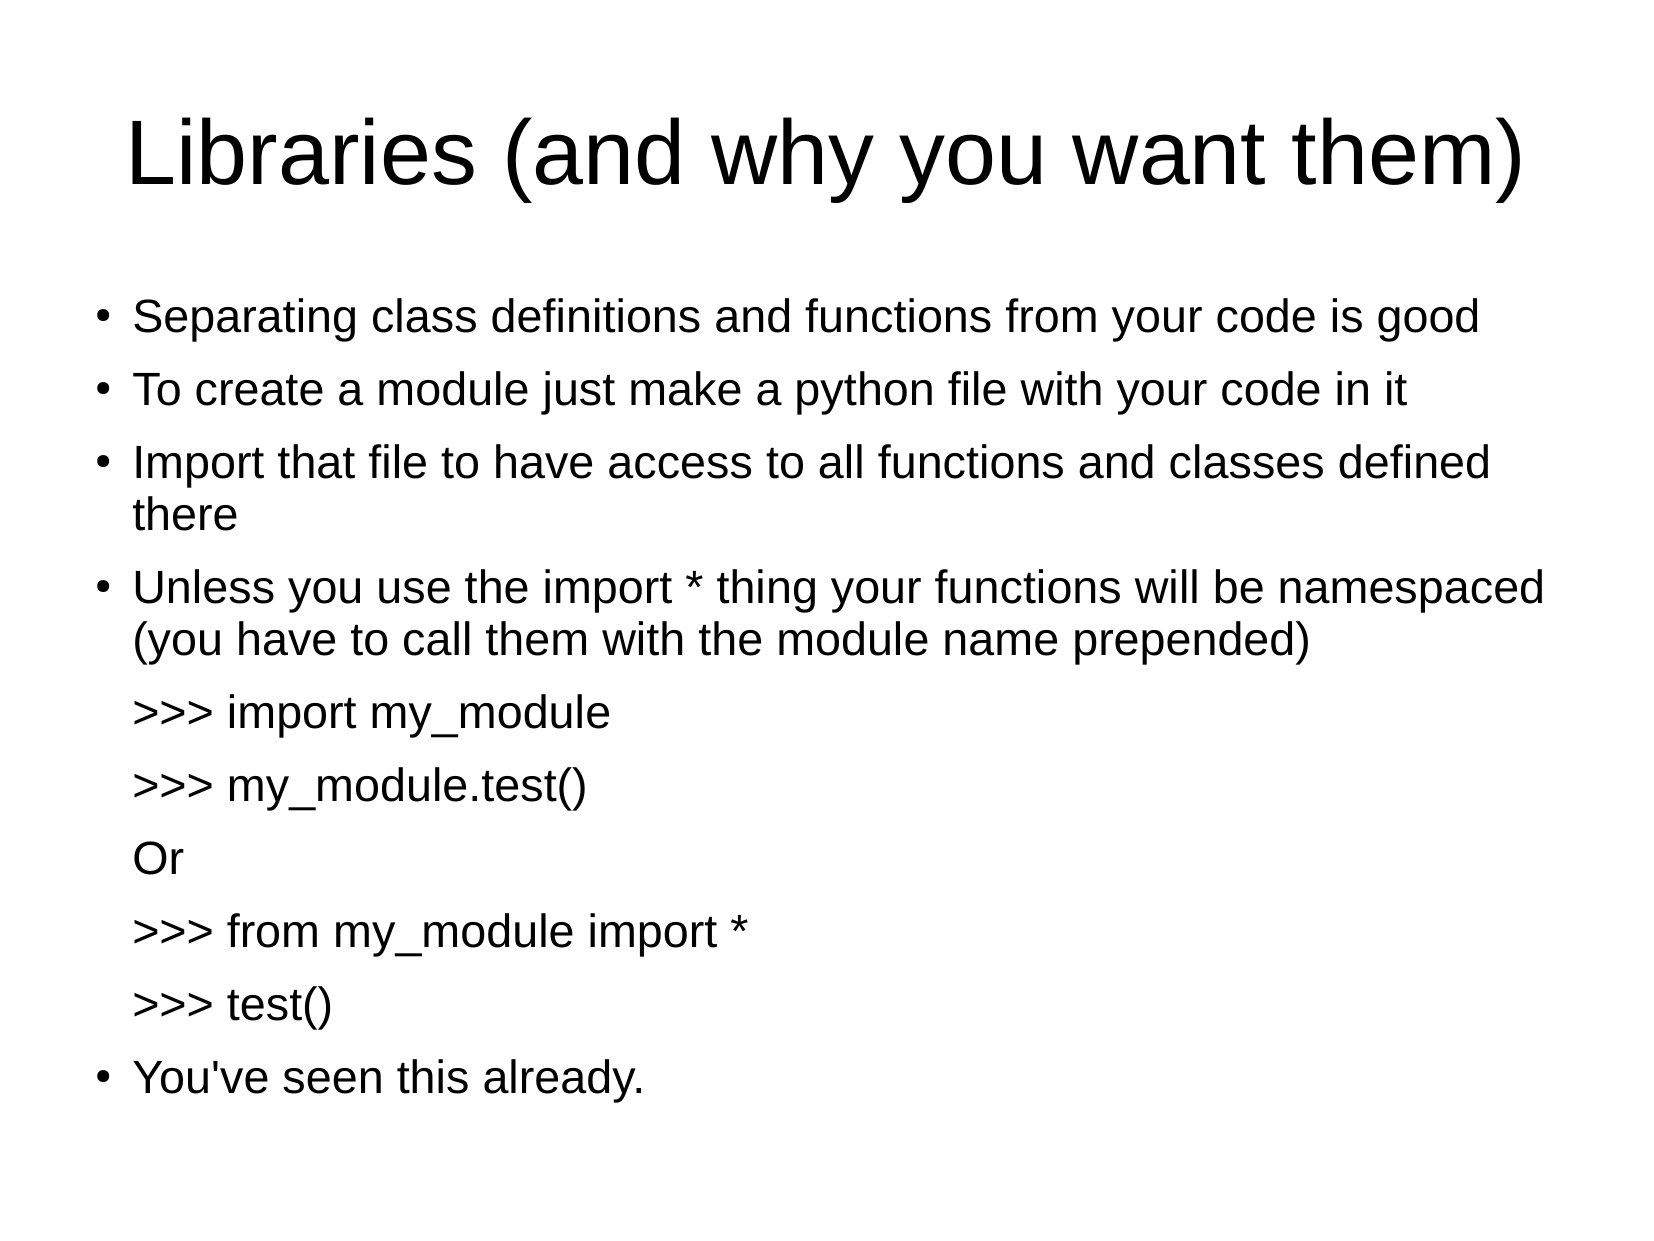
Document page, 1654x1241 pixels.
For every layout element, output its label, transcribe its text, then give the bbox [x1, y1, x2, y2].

title Libraries (and why you want them) [82, 49, 1571, 257]
list Separating class definitions and functions from your code is good To create a module just make a python file with your code in it Import that file to have access to all functions and classes defined there Unless you use the import * thing your functions will be namespaced (you have to call them with the module name prepended) >>> import my_module >>> my_module.test() Or >>> from my_module import * >>> test() You've seen this already. [82, 290, 1571, 1109]
